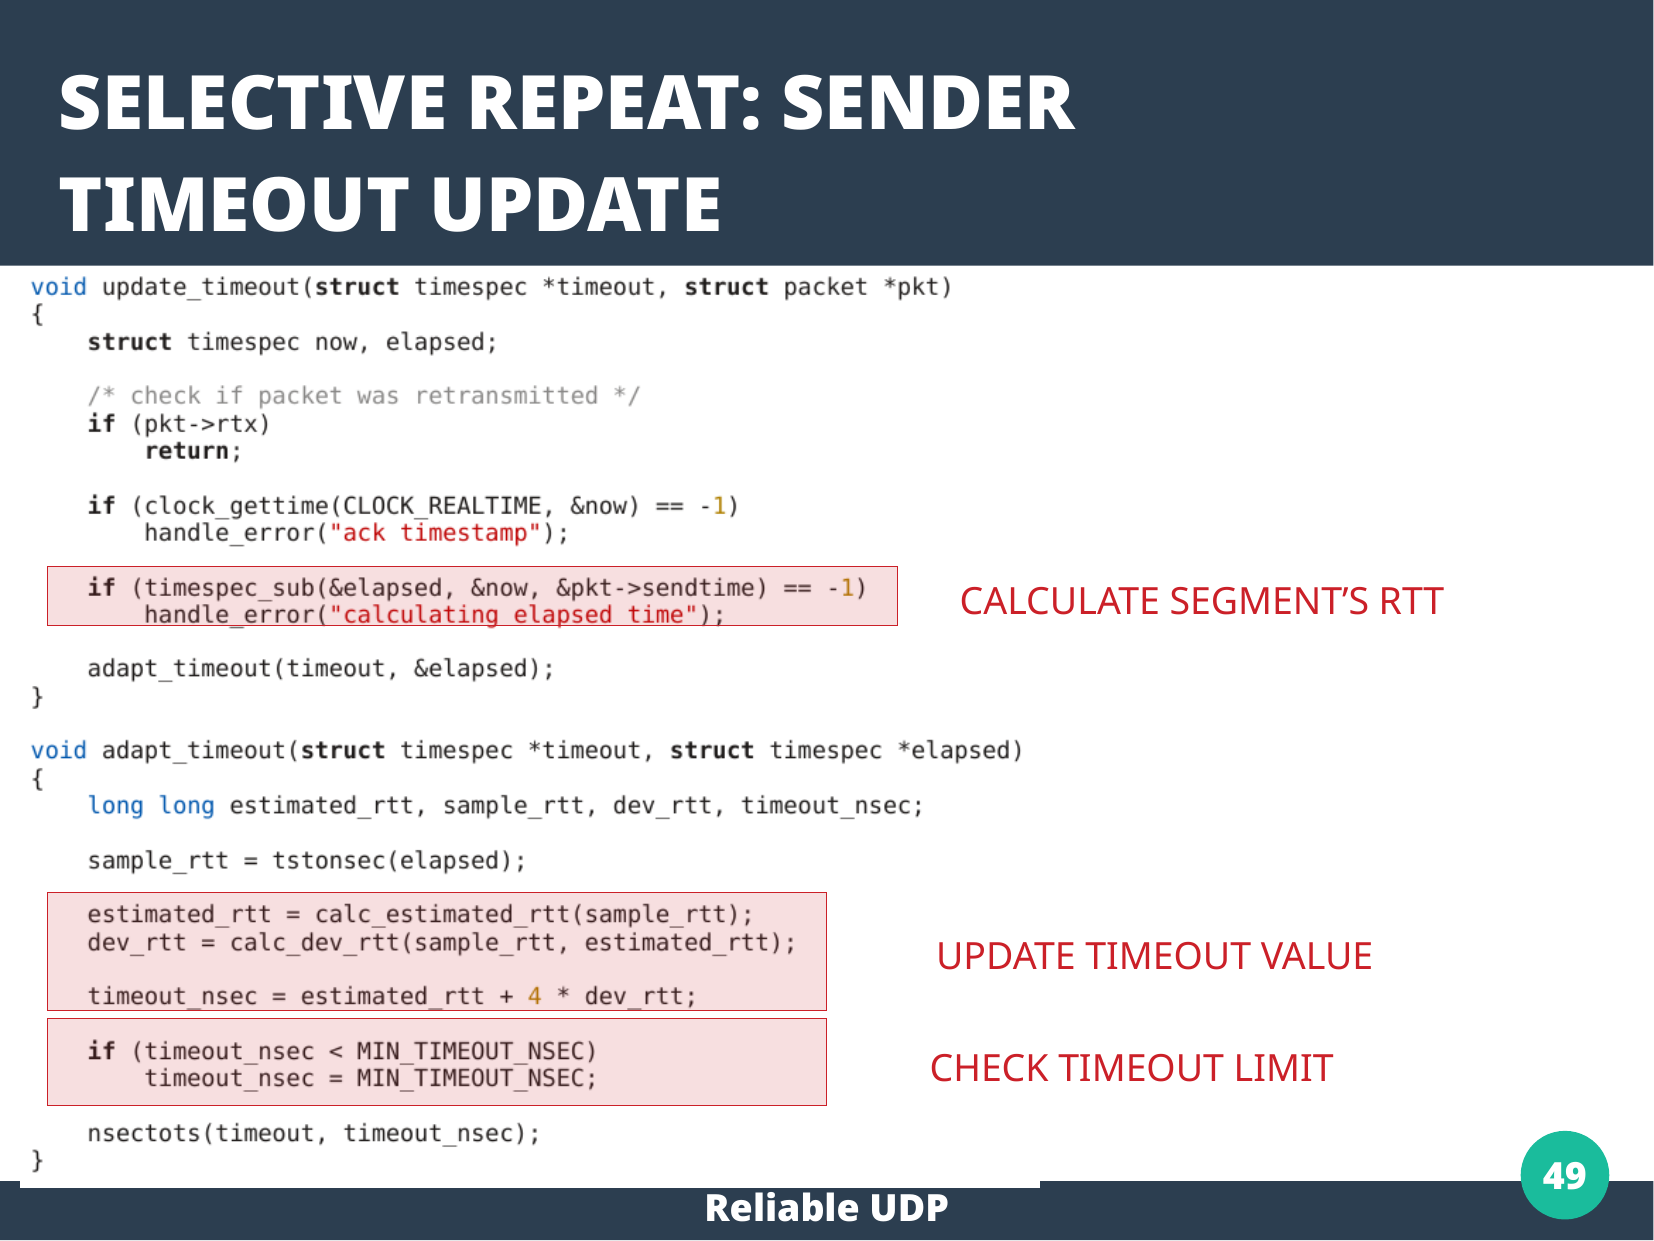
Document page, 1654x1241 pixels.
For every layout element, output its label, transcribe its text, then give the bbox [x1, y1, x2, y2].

text_box CALCULATE SEGMENT’S RTT [944, 566, 1505, 626]
text_box [47, 566, 898, 626]
text_box CHECK TIMEOUT LIMIT [914, 1034, 1366, 1093]
picture [20, 271, 1040, 1188]
text_box [47, 1018, 827, 1106]
title SELECTIVE REPEAT: SENDER TIMEOUT UPDATE [59, 49, 1595, 207]
text_box UPDATE TIMEOUT VALUE [921, 921, 1412, 981]
text_box [47, 892, 827, 1011]
